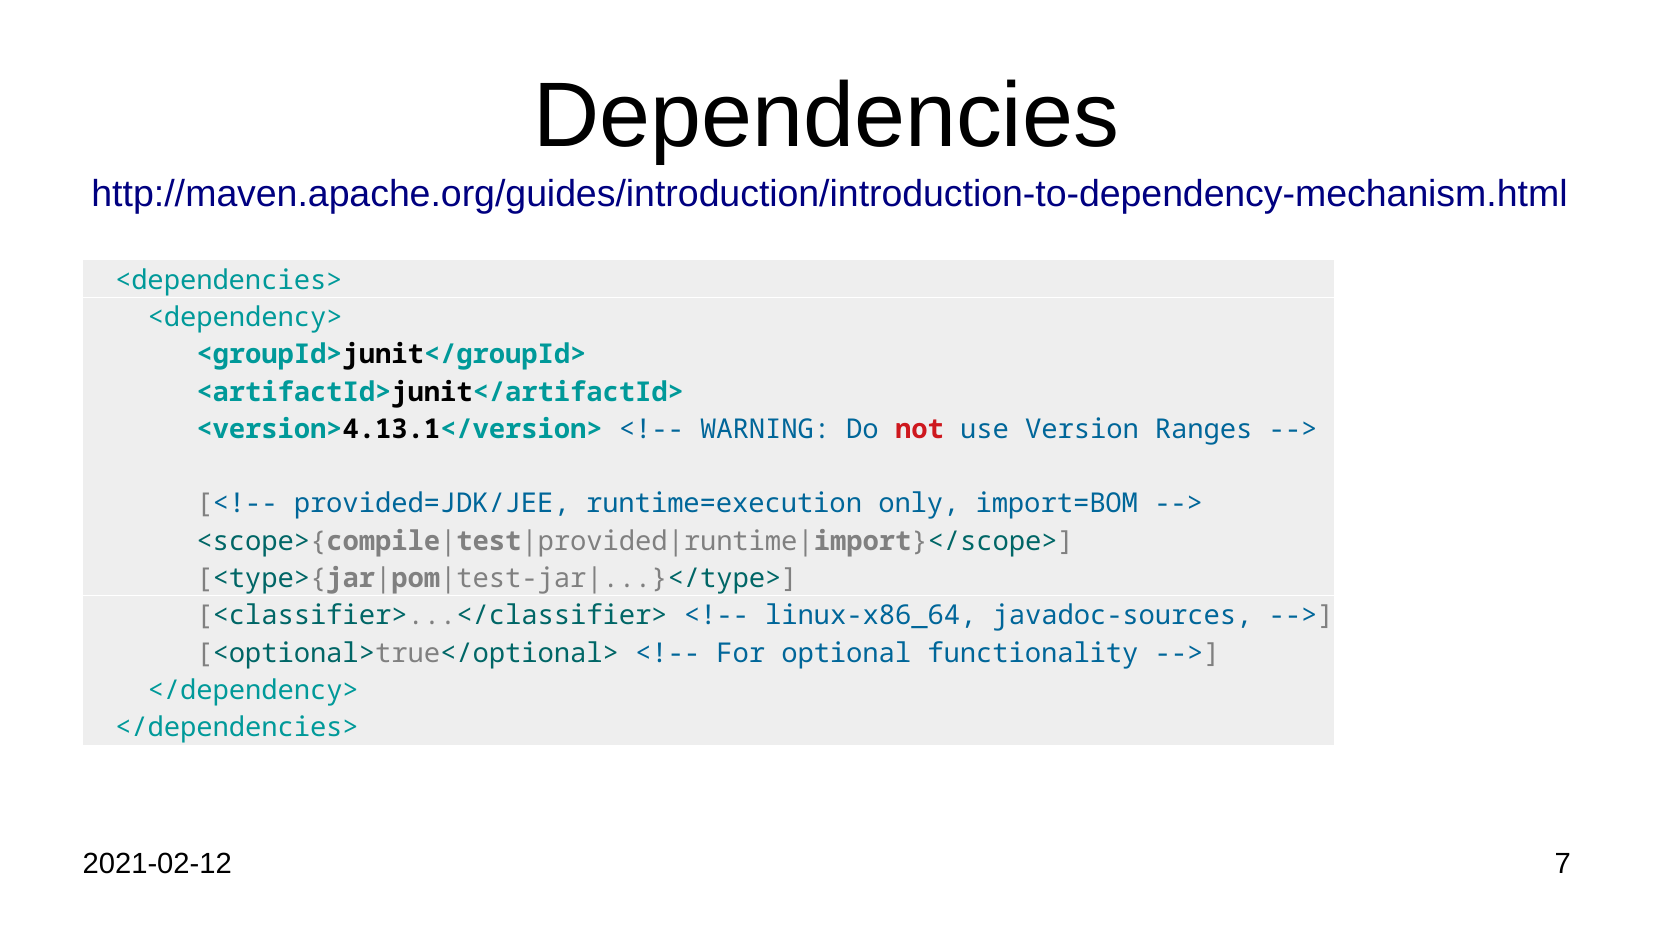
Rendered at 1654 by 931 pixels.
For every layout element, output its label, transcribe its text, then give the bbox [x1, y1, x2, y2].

title Dependencies [82, 37, 1571, 165]
list <dependencies> <dependency> <groupId>junit</groupId> <artifactId>junit</artifactId> <version>4.13.1</version> <!-- WARNING: Do not use Version Ranges --> [<!-- provided=JDK/JEE, runtime=execution only, import=BOM --> <scope>{compile|test|provided|runtime|import}</scope>] [<type>{jar|pom|test-jar|...}</type>] [<classifier>...</classifier> <!-- linux-x86_64, javadoc-sources, -->] [<optional>true</optional> <!-- For optional functionality -->] </dependency> </dependencies> [82, 223, 1571, 758]
text_box http://maven.apache.org/guides/introduction/introduction-to-dependency-mechanism.html [76, 165, 1583, 223]
